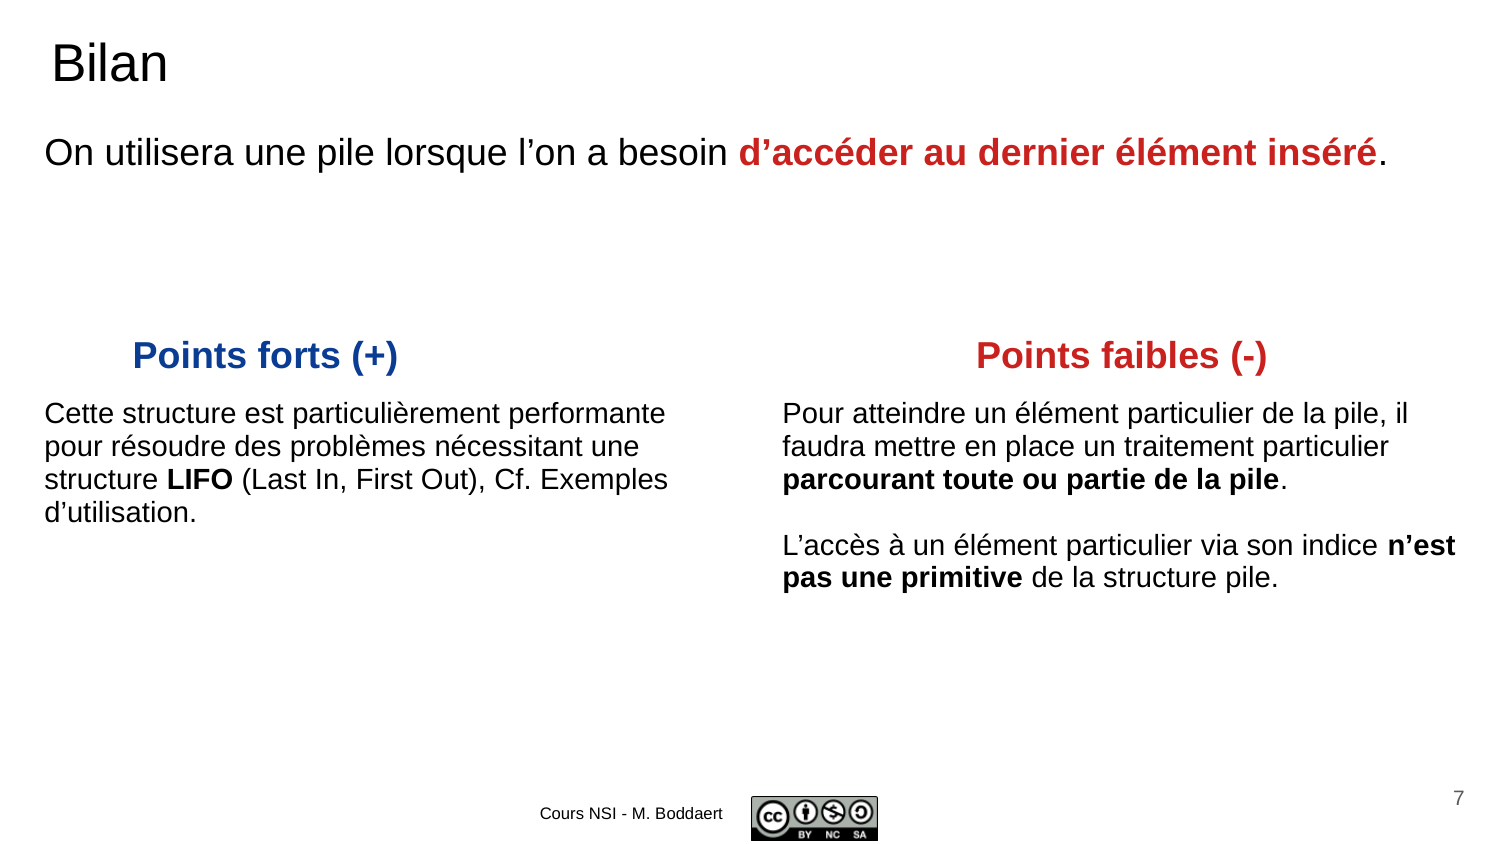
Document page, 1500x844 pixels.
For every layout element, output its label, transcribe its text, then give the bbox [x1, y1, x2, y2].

text_box On utilisera une pile lorsque l’on a besoin d’accéder au dernier élément inséré. [29, 120, 1477, 760]
text_box Cette structure est particulièrement performante pour résoudre des problèmes nécessitant une structure LIFO (Last In, First Out), Cf. Exemples d’utilisation. [29, 390, 709, 644]
slide_number <numéro> [1389, 764, 1480, 830]
text_box Points faibles (-) [944, 318, 1300, 390]
text_box Pour atteindre un élément particulier de la pile, il faudra mettre en place un traitement particulier parcourant toute ou partie de la pile. L’accès à un élément particulier via son indice n’est pas une primitive de la structure pile. [767, 390, 1477, 678]
text_box Points forts (+) [88, 318, 443, 390]
picture [751, 796, 878, 841]
title Bilan [51, 13, 1449, 108]
